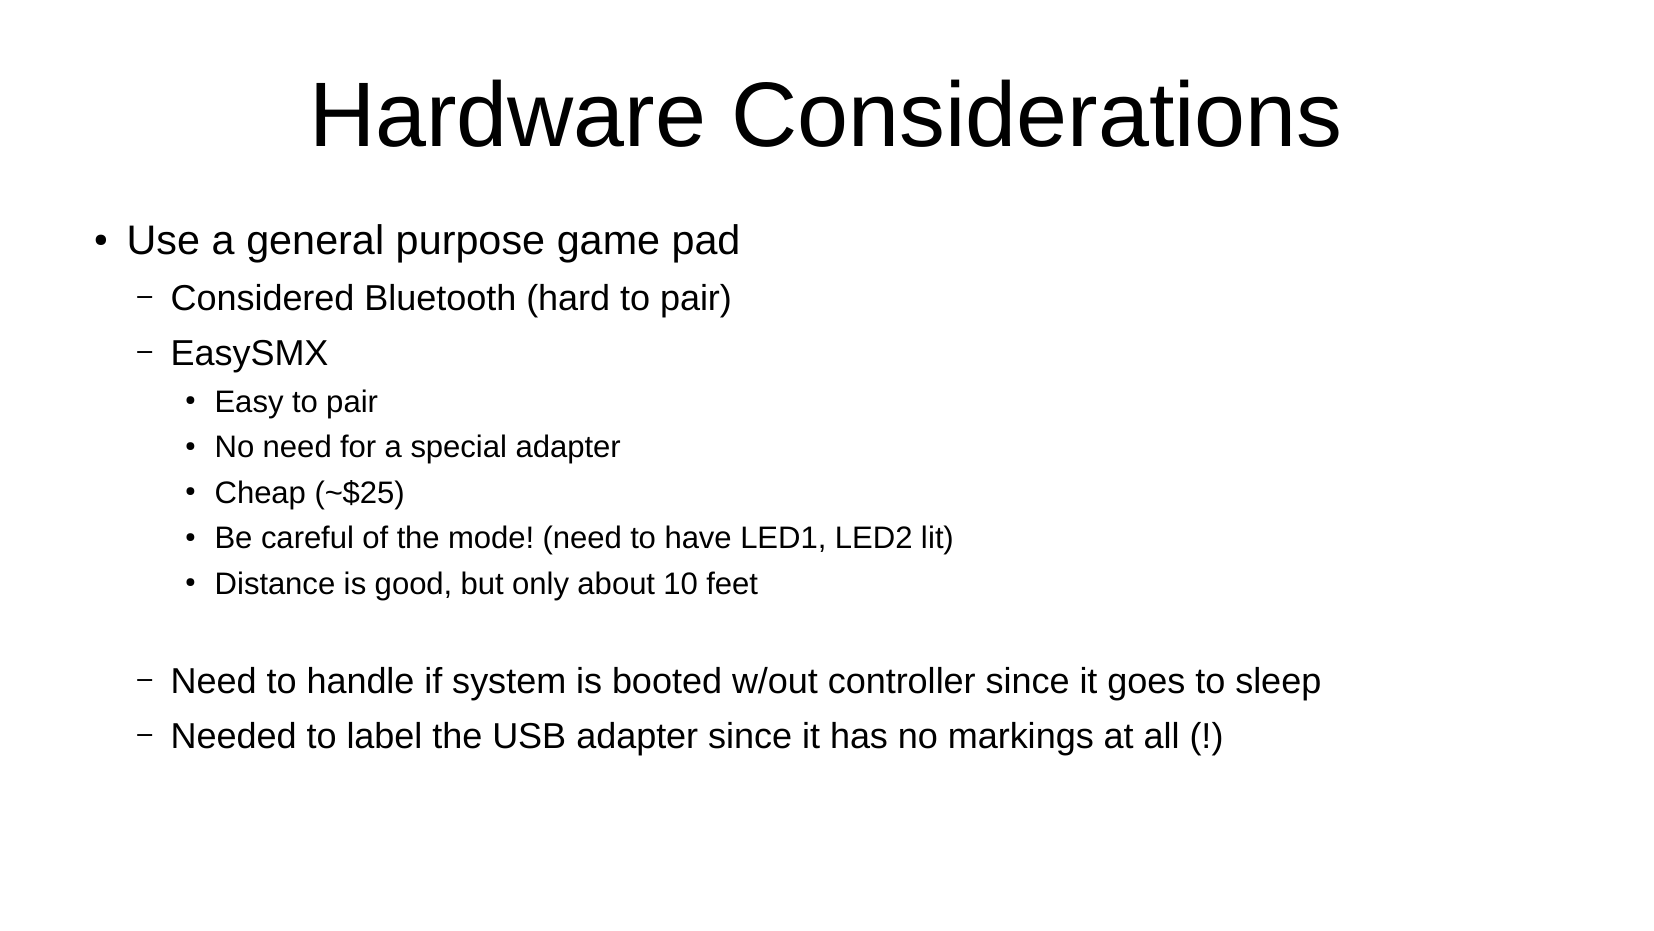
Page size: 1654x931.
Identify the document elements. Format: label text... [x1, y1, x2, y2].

list Use a general purpose game pad Considered Bluetooth (hard to pair) EasySMX Easy to pair No need for a special adapter Cheap (~$25) Be careful of the mode! (need to have LED1, LED2 lit) Distance is good, but only about 10 feet Need to handle if system is booted w/out controller since it goes to sleep Needed to label the USB adapter since it has no markings at all (!) [82, 217, 1571, 758]
title Hardware Considerations [82, 37, 1571, 193]
